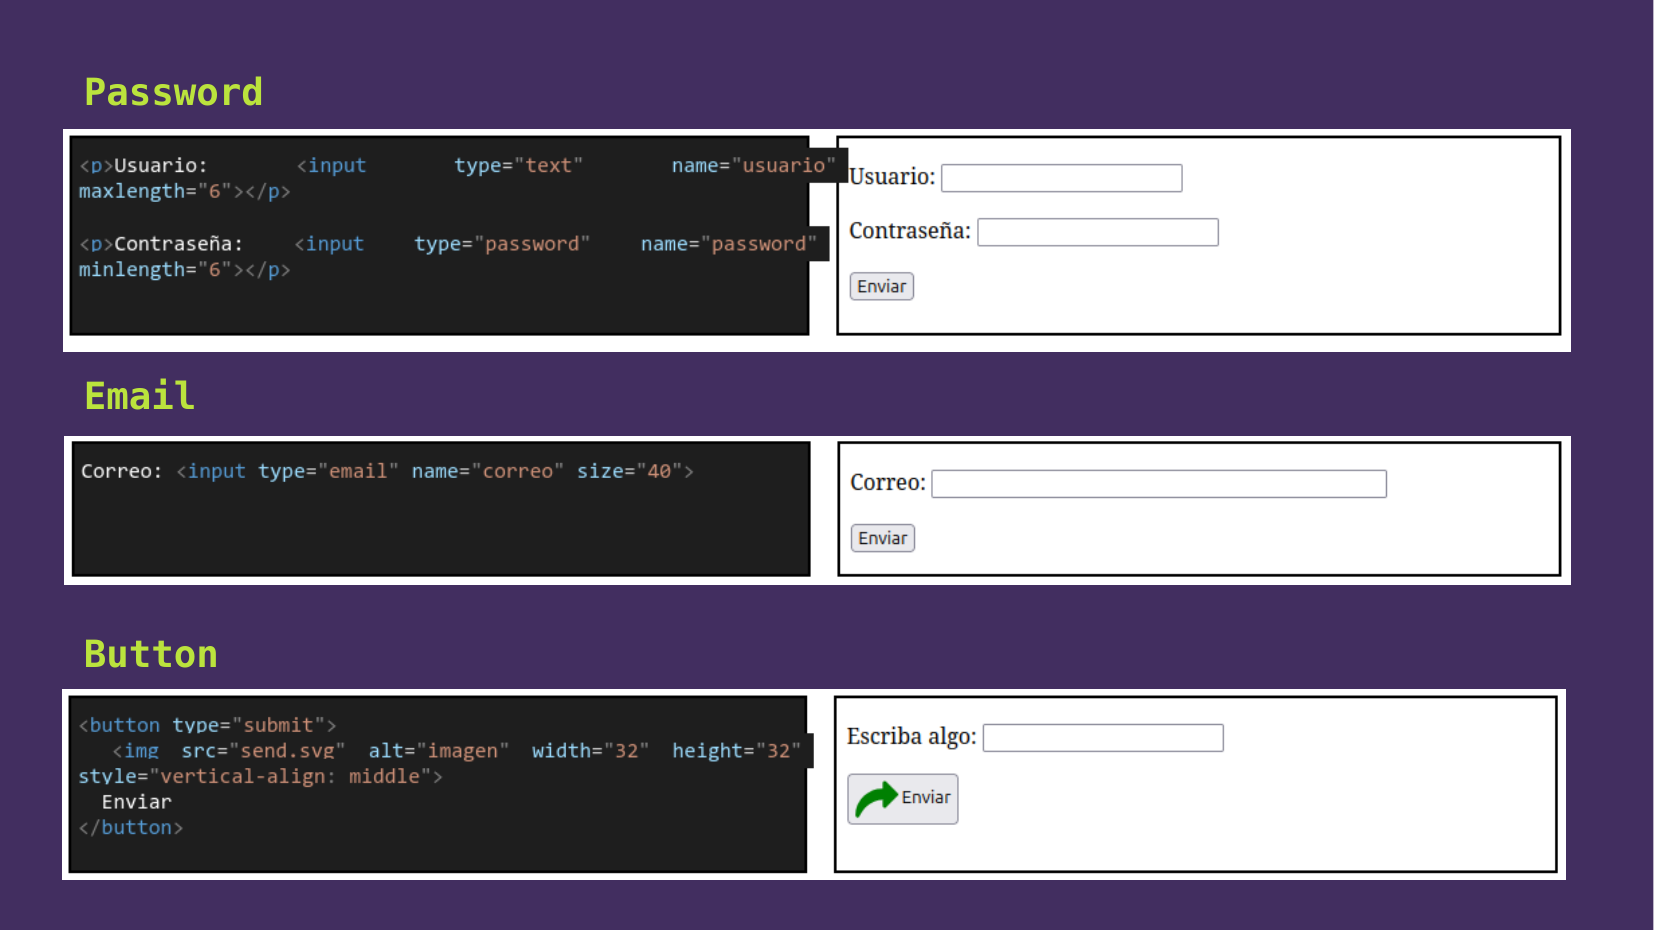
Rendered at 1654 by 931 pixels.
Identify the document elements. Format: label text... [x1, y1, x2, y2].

picture [64, 436, 1571, 585]
picture [63, 129, 1571, 352]
picture [62, 689, 1566, 880]
text_box Password Email Button [83, 48, 334, 129]
text_box Password Email Button [83, 352, 334, 436]
text_box Password Email Button [83, 585, 334, 689]
